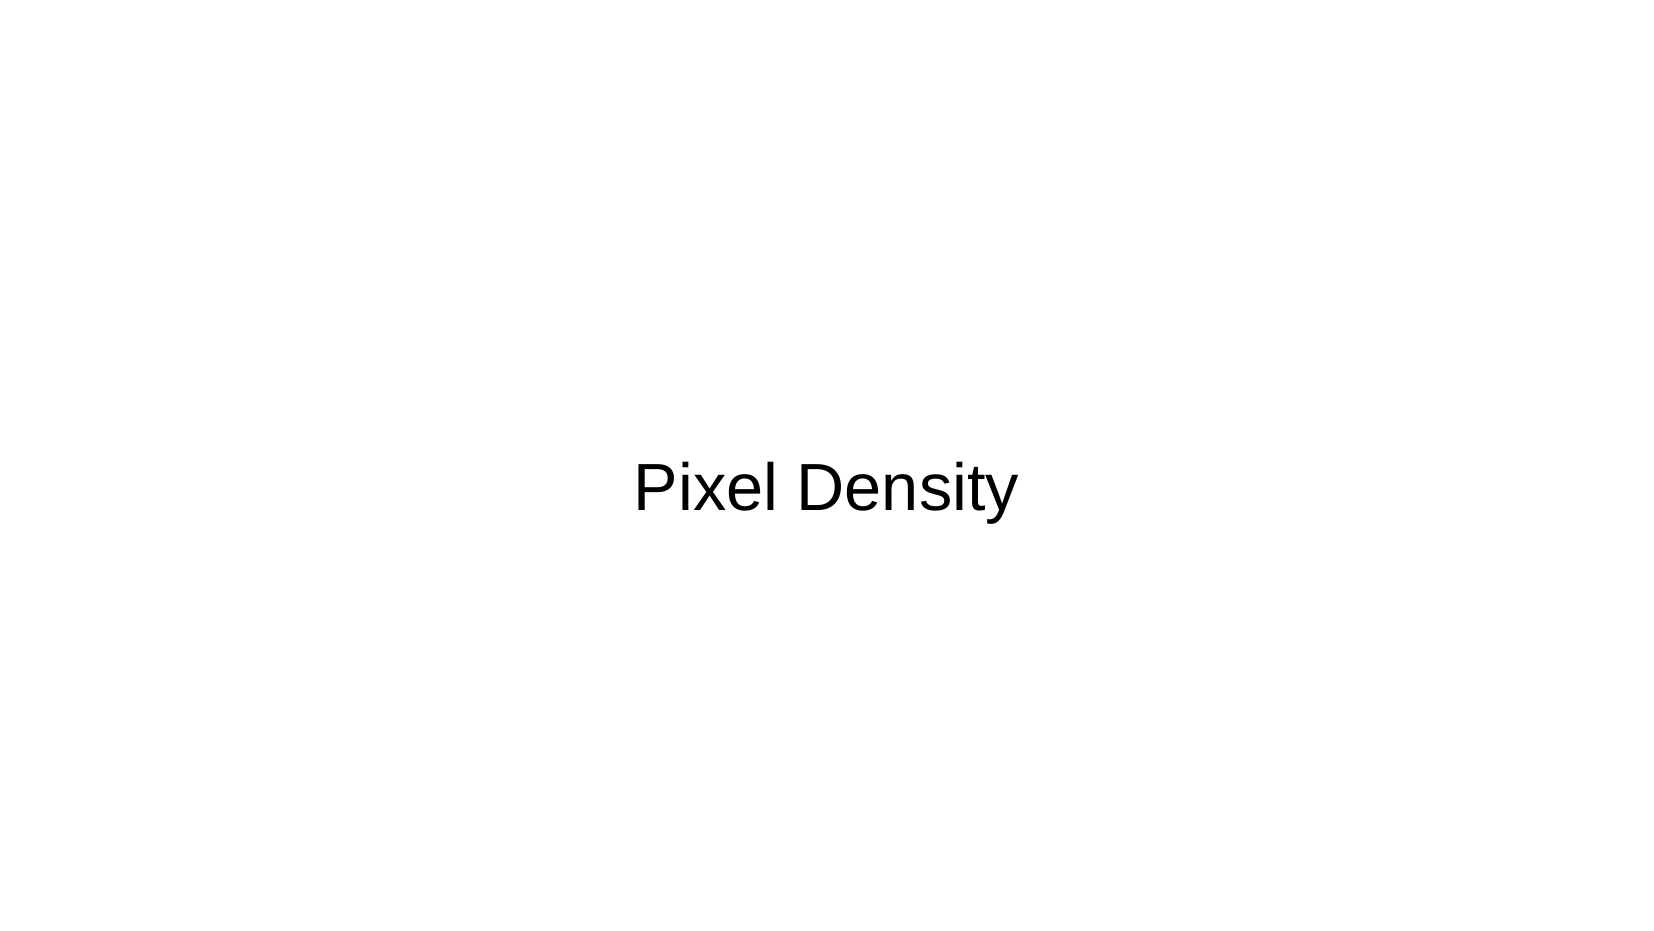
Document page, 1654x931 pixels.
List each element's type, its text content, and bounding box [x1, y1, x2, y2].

subtitle Pixel Density [82, 217, 1571, 758]
